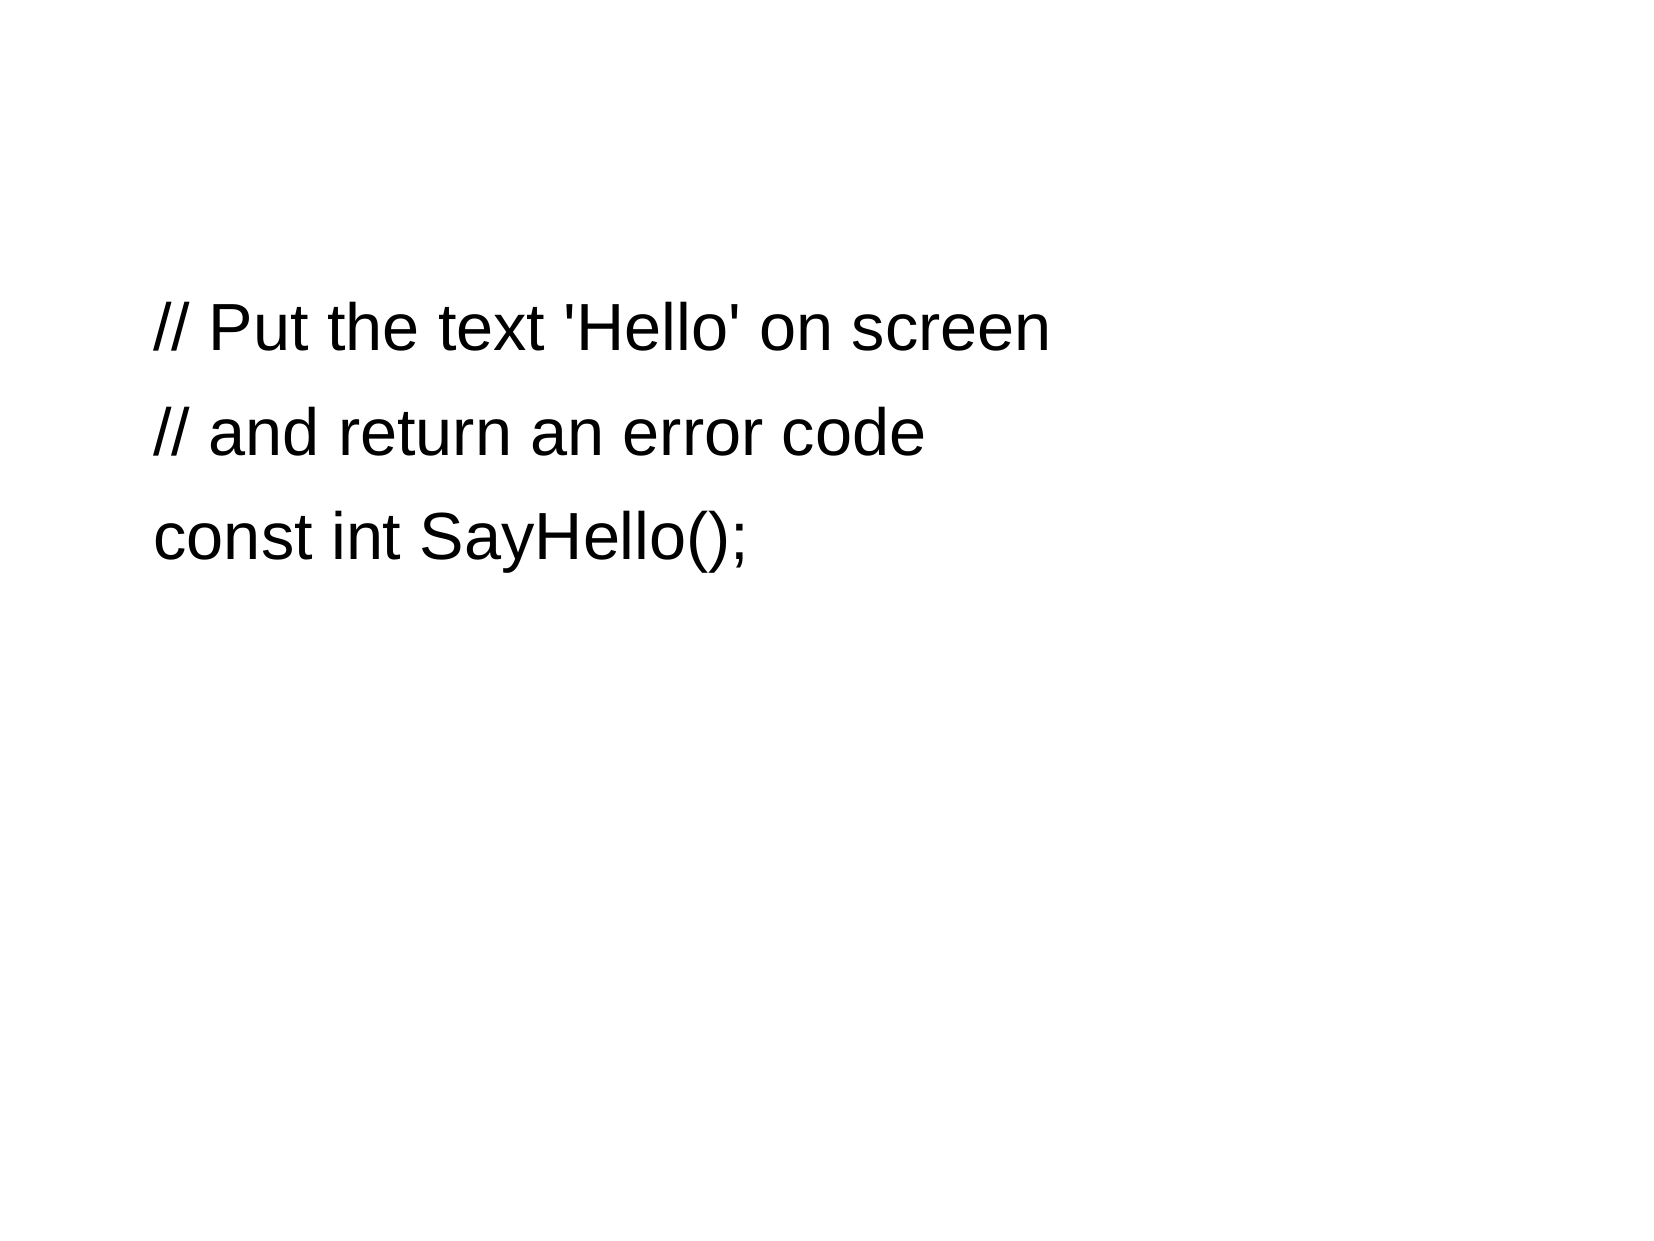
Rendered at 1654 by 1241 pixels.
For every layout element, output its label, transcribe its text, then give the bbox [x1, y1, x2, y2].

list // Put the text 'Hello' on screen // and return an error code const int SayHello(); [82, 290, 1571, 1010]
